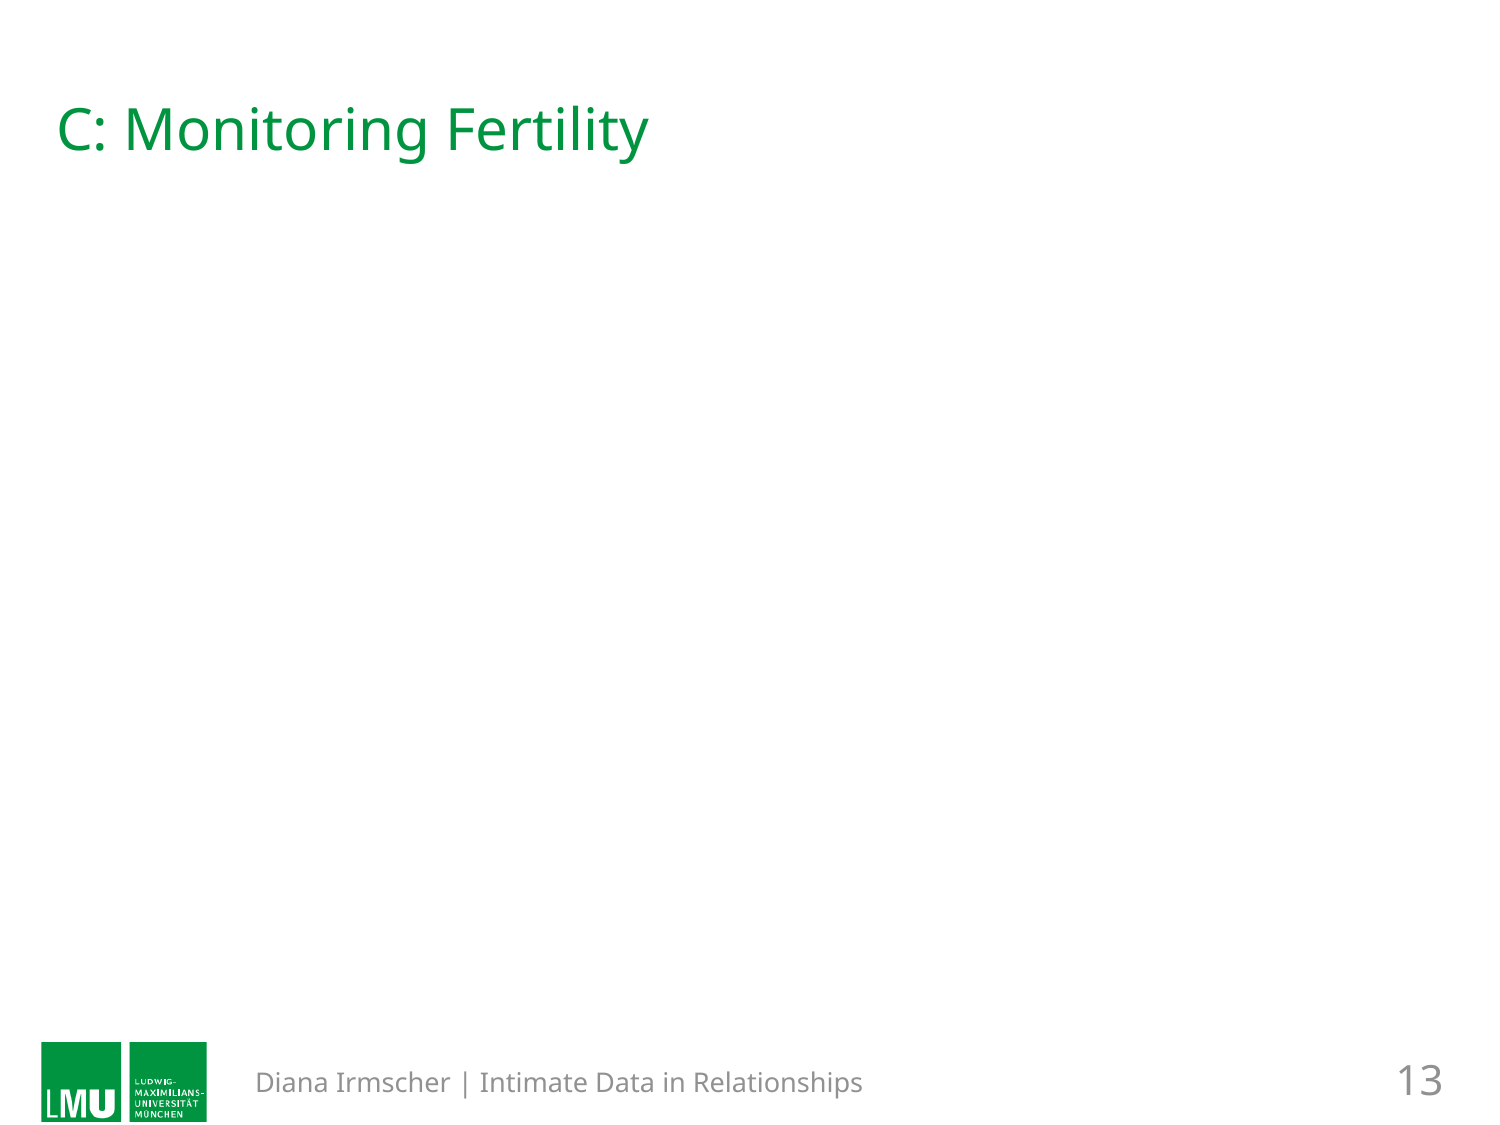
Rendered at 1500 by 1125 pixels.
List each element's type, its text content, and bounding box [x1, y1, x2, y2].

title C: Monitoring Fertility [41, 37, 1459, 217]
footer Diana Irmscher | Intimate Data in Relationships [240, 1046, 963, 1117]
slide_number <Foliennummer> [1014, 1046, 1459, 1117]
